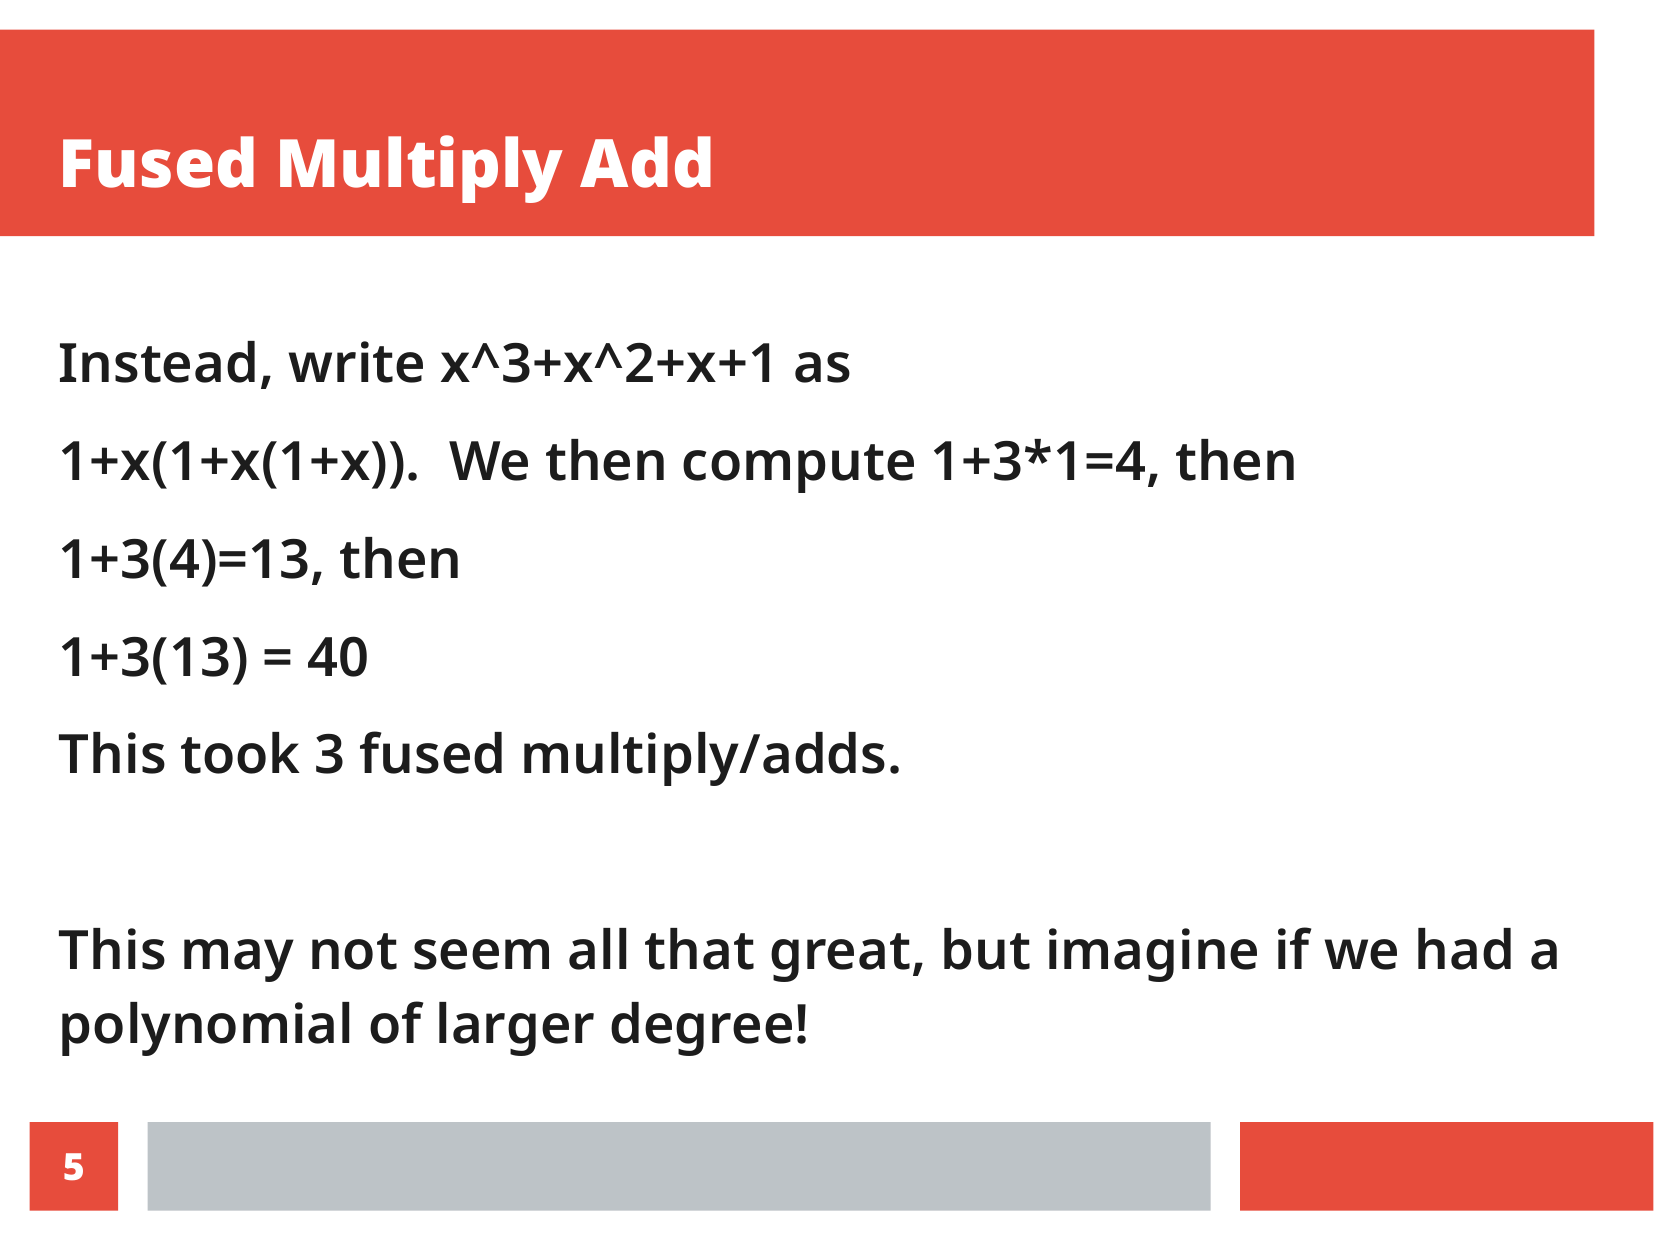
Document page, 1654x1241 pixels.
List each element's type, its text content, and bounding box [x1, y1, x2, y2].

list Instead, write x^3+x^2+x+1 as 1+x(1+x(1+x)). We then compute 1+3*1=4, then 1+3(4)=13, then 1+3(13) = 40 This took 3 fused multiply/adds. This may not seem all that great, but imagine if we had a polynomial of larger degree! [59, 324, 1565, 1093]
title Fused Multiply Add [59, 59, 1595, 207]
